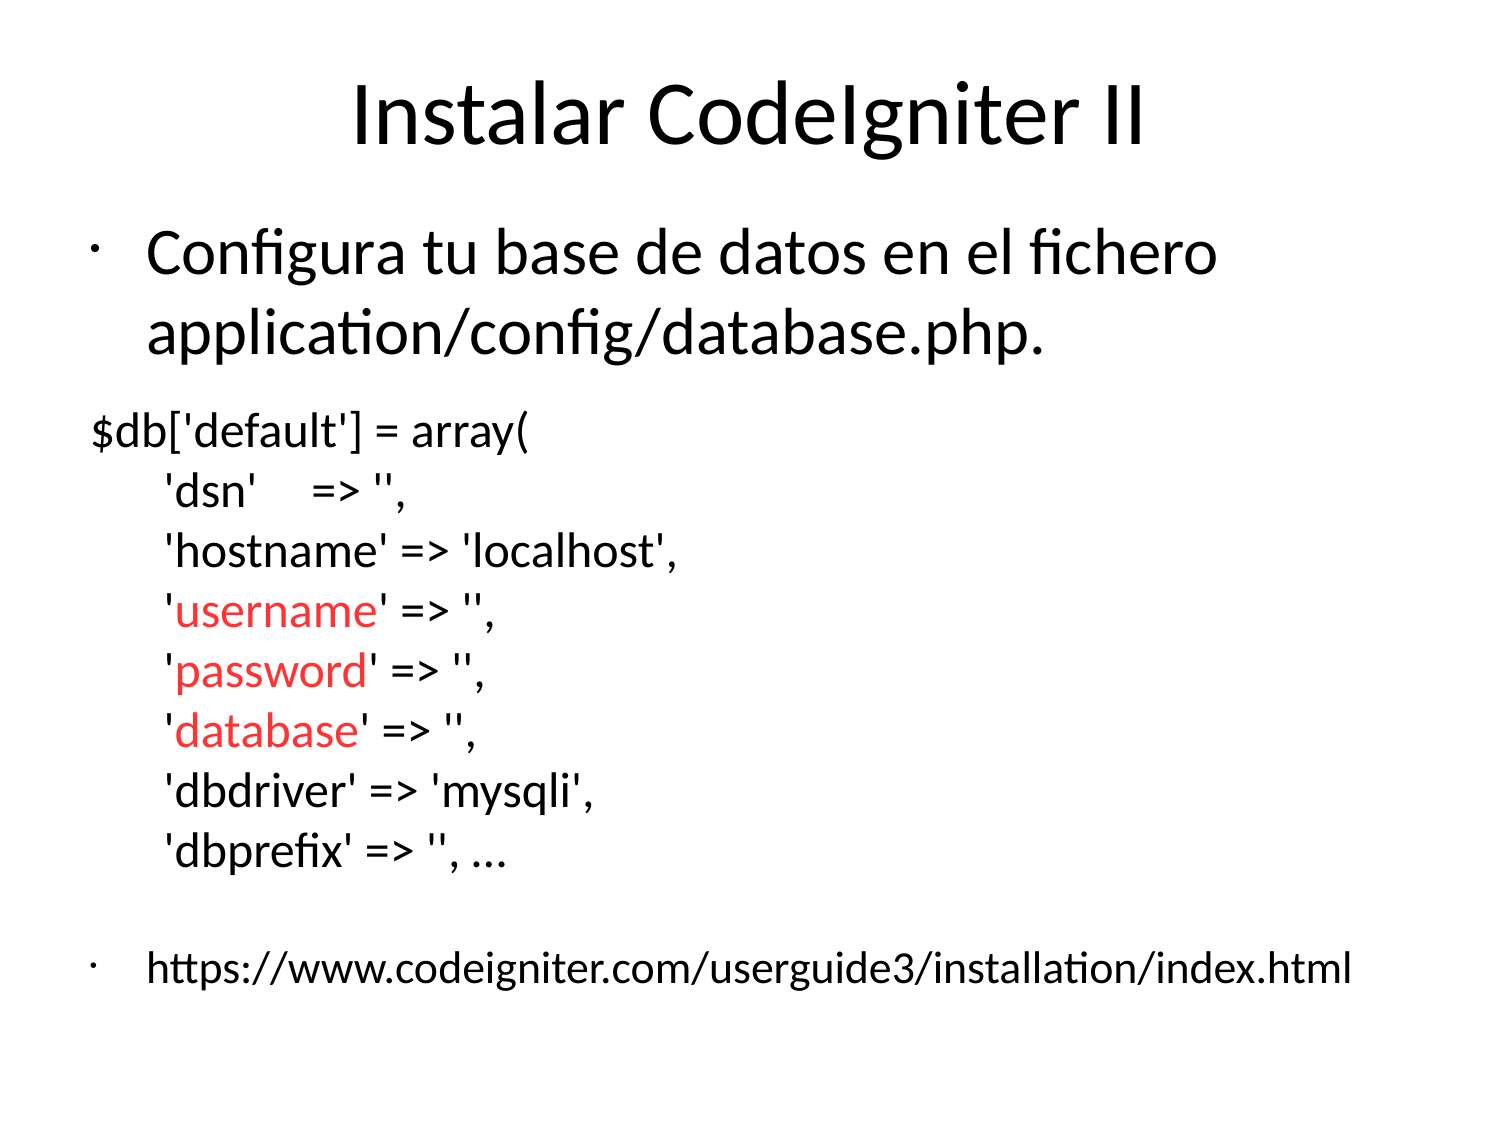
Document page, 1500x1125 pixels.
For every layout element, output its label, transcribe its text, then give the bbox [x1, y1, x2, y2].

list Configura tu base de datos en el fichero application/config/database.php. $db['default'] = array( 'dsn' => '', 'hostname' => 'localhost', 'username' => '', 'password' => '', 'database' => '', 'dbdriver' => 'mysqli', 'dbprefix' => '', … https://www.codeigniter.com/userguide3/installation/index.html [75, 200, 1425, 1004]
title Instalar CodeIgniter II [75, 45, 1425, 200]
